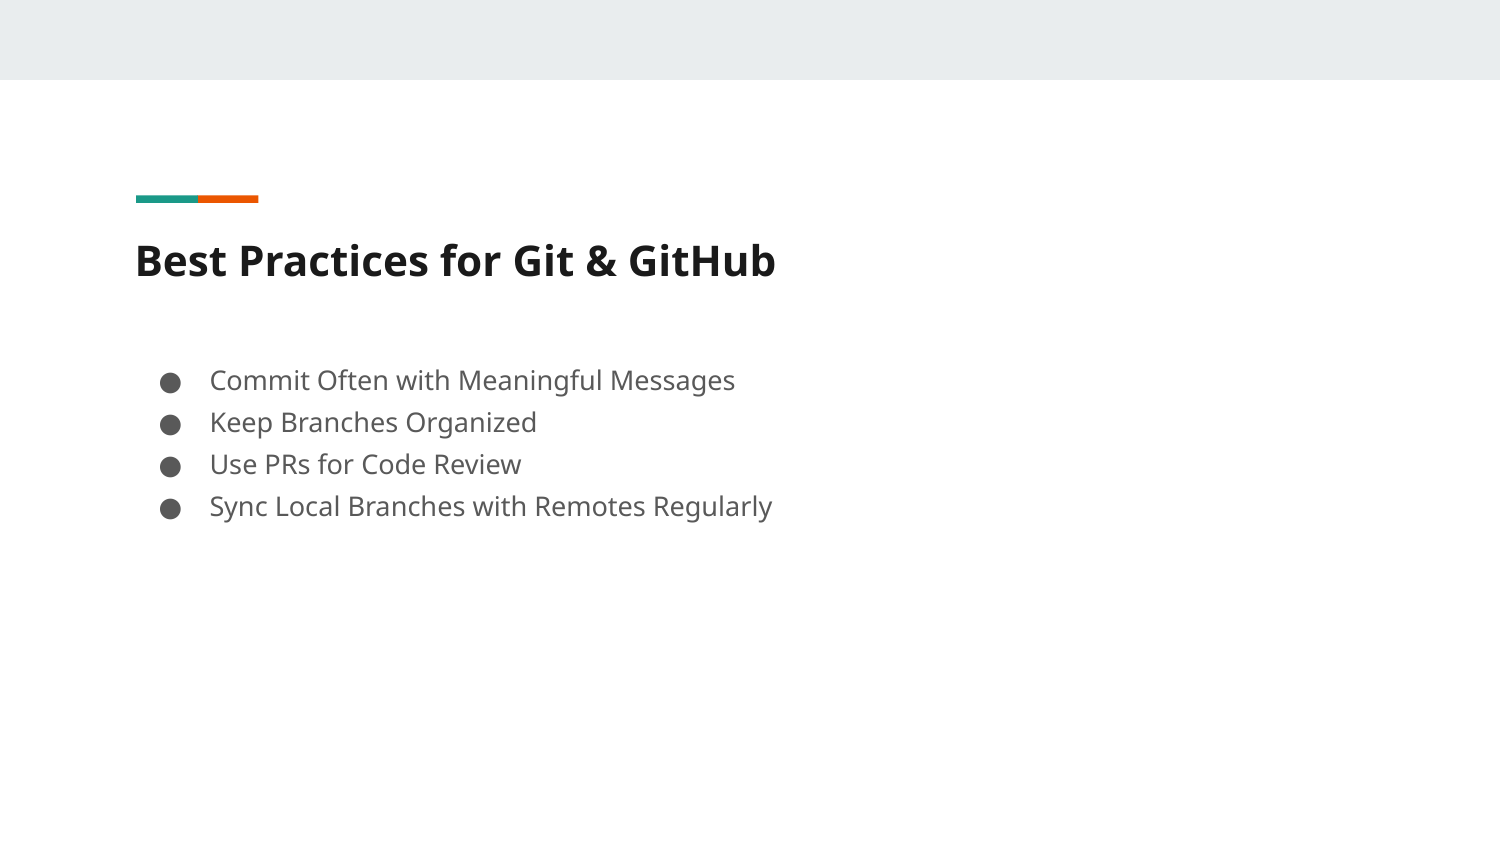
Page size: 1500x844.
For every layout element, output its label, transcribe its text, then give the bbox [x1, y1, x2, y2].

list Commit Often with Meaningful Messages Keep Branches Organized Use PRs for Code Review Sync Local Branches with Remotes Regularly [119, 341, 1381, 712]
title Best Practices for Git & GitHub [119, 216, 1381, 305]
